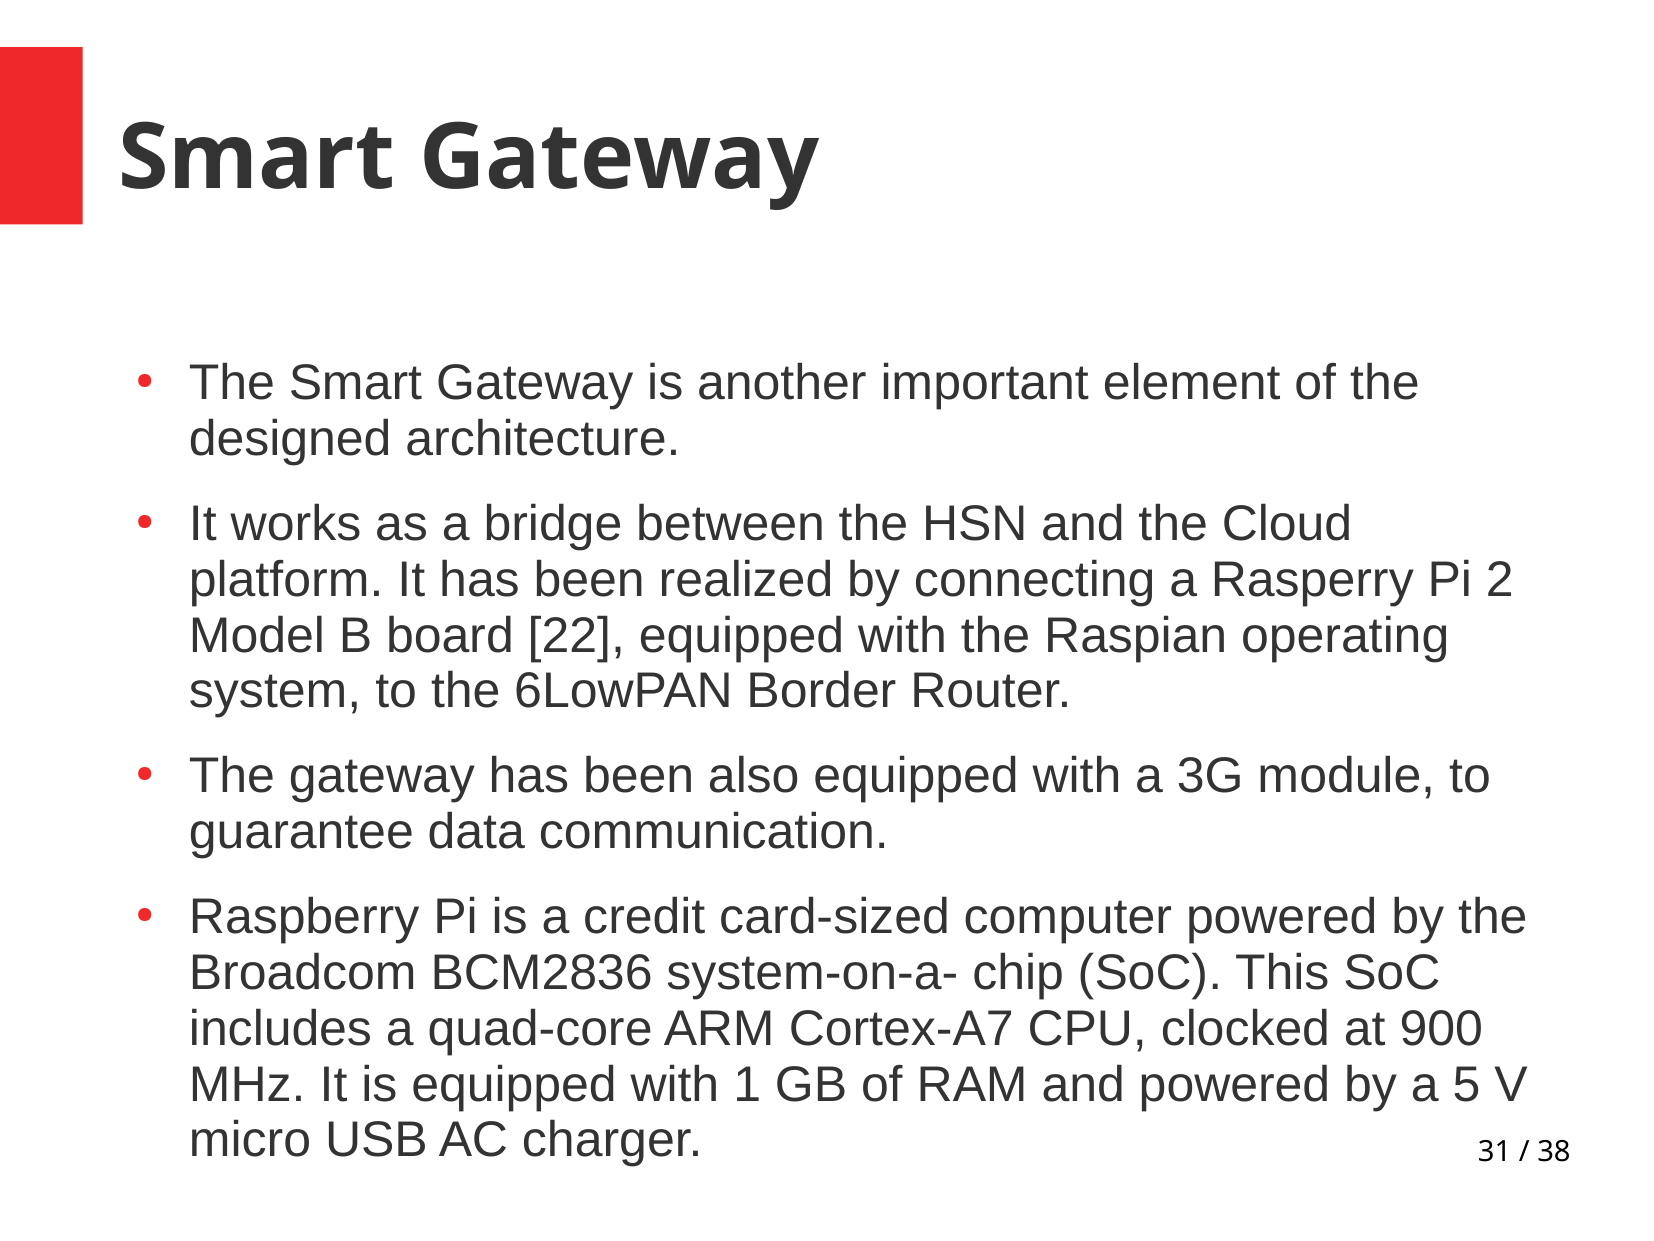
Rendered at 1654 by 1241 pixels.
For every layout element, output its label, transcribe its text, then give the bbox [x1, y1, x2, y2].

list The Smart Gateway is another important element of the designed architecture. It works as a bridge between the HSN and the Cloud platform. It has been realized by connecting a Rasperry Pi 2 Model B board [22], equipped with the Raspian operating system, to the 6LowPAN Border Router. The gateway has been also equipped with a 3G module, to guarantee data communication. Raspberry Pi is a credit card-sized computer powered by the Broadcom BCM2836 system-on-a- chip (SoC). This SoC includes a quad-core ARM Cortex-A7 CPU, clocked at 900 MHz. It is equipped with 1 GB of RAM and powered by a 5 V micro USB AC charger. [118, 354, 1536, 1074]
title Smart Gateway [118, 49, 1571, 257]
